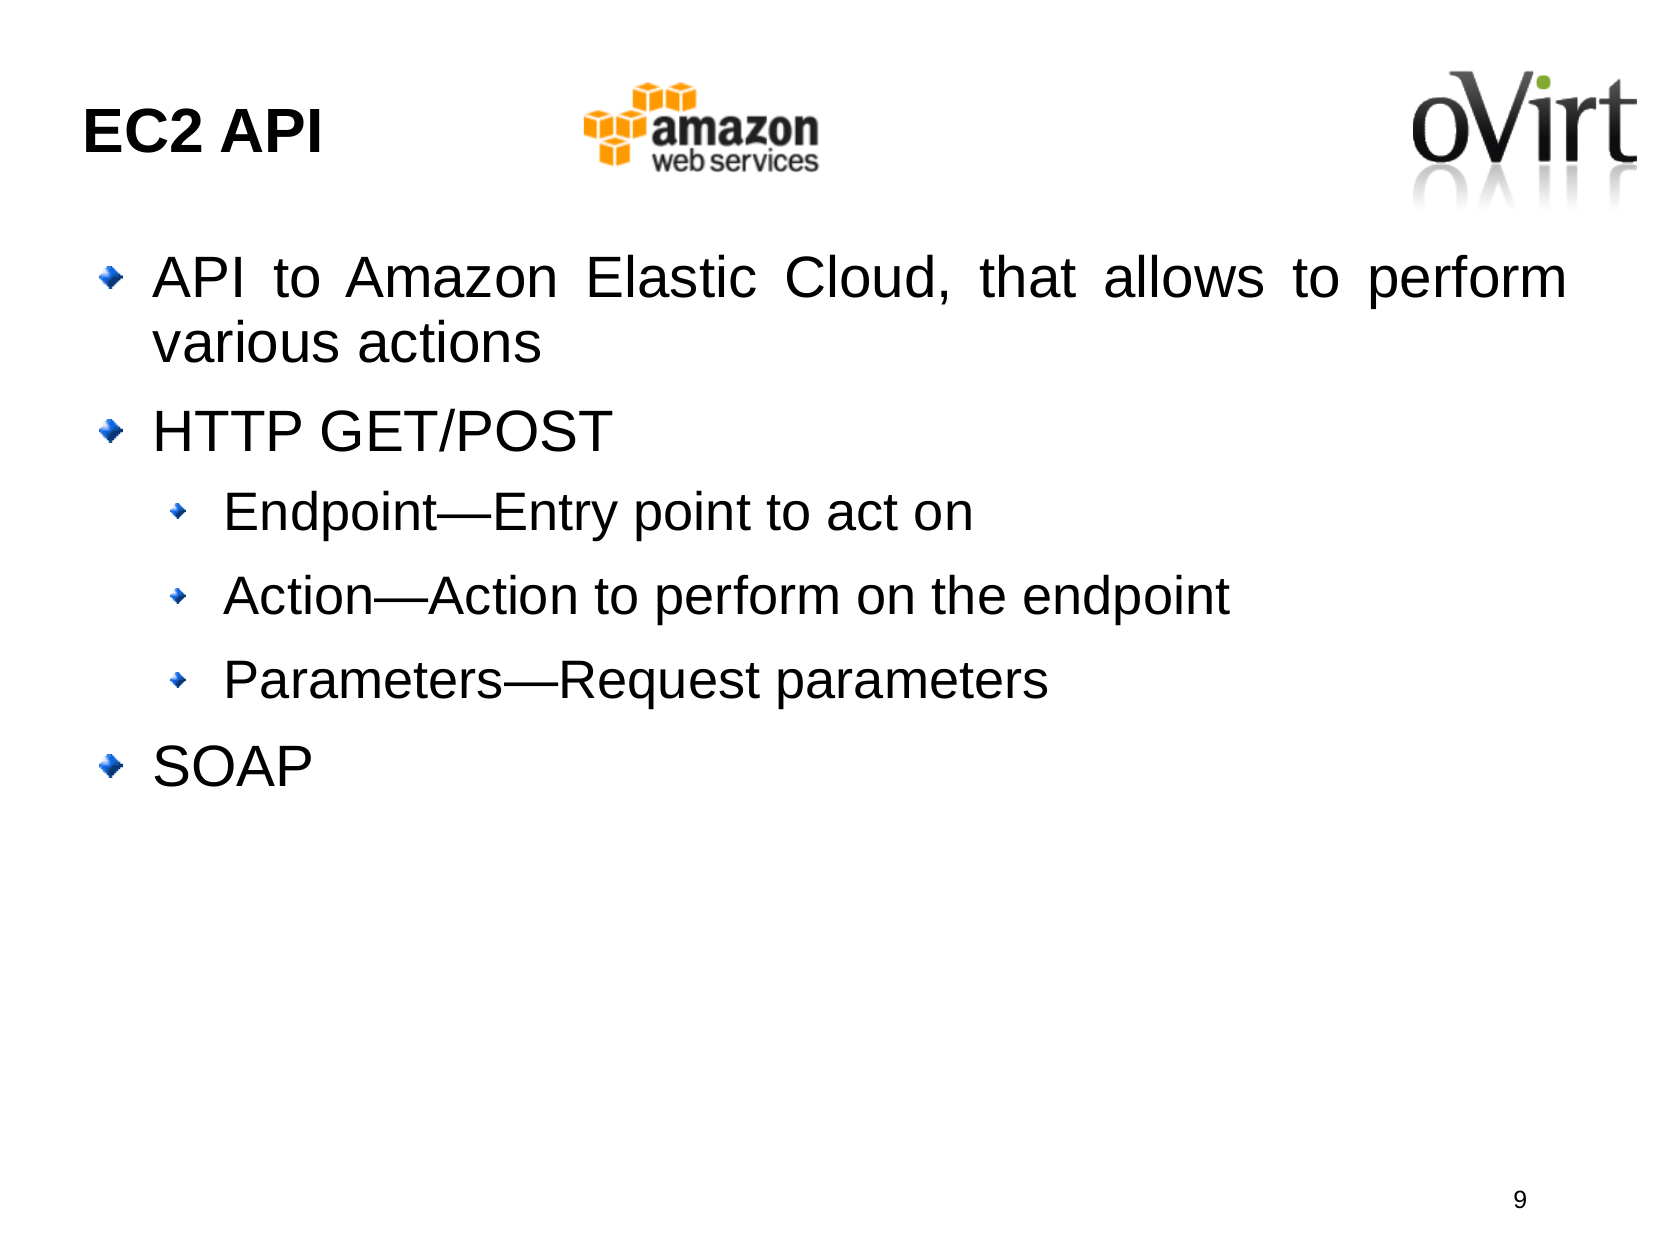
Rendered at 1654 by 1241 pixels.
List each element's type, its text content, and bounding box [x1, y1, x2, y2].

picture [569, 79, 831, 186]
picture [1413, 63, 1637, 212]
title EC2 API [82, 37, 1303, 226]
list API to Amazon Elastic Cloud, that allows to perform various actions HTTP GET/POST Endpoint—Entry point to act on Action—Action to perform on the endpoint Parameters—Request parameters SOAP [82, 244, 1571, 1039]
